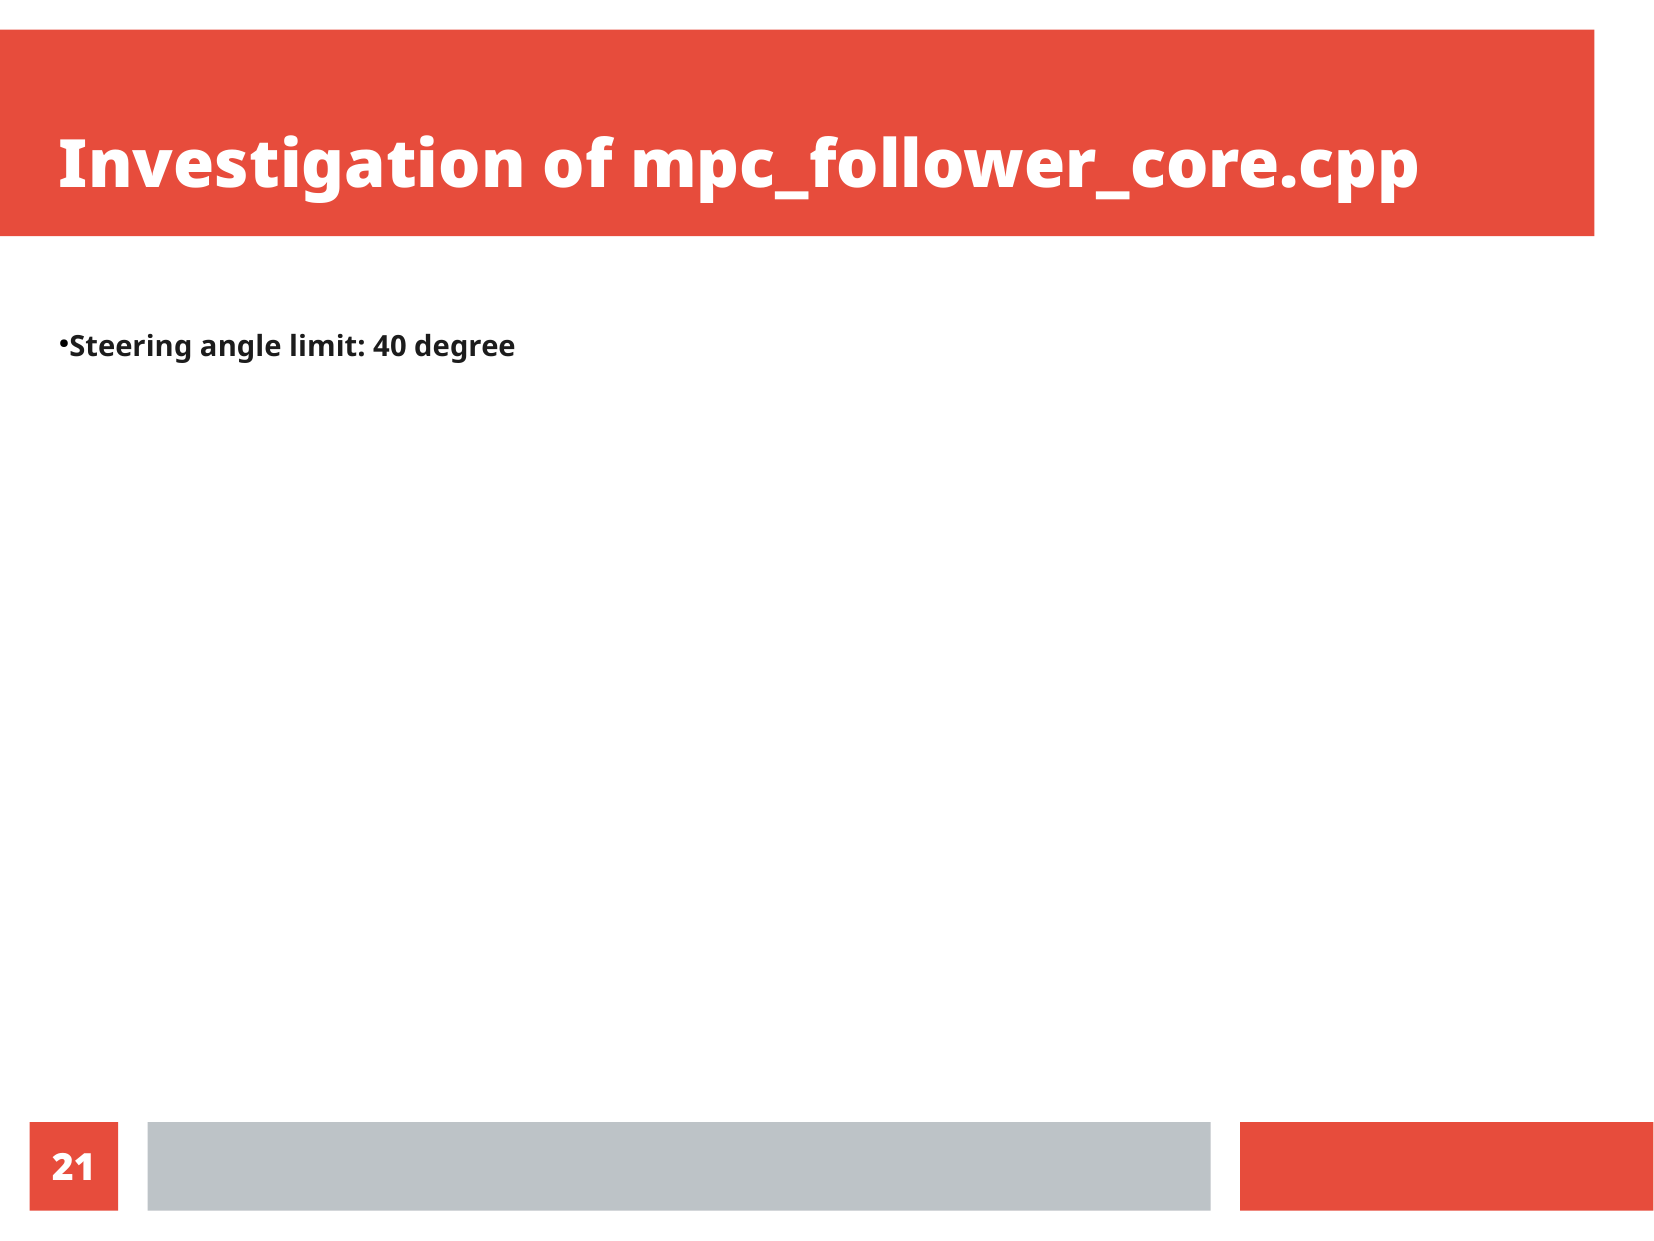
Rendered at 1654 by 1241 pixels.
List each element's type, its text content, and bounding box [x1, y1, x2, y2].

title Investigation of mpc_follower_core.cpp [59, 59, 1595, 207]
list Steering angle limit: 40 degree [59, 324, 1565, 1093]
